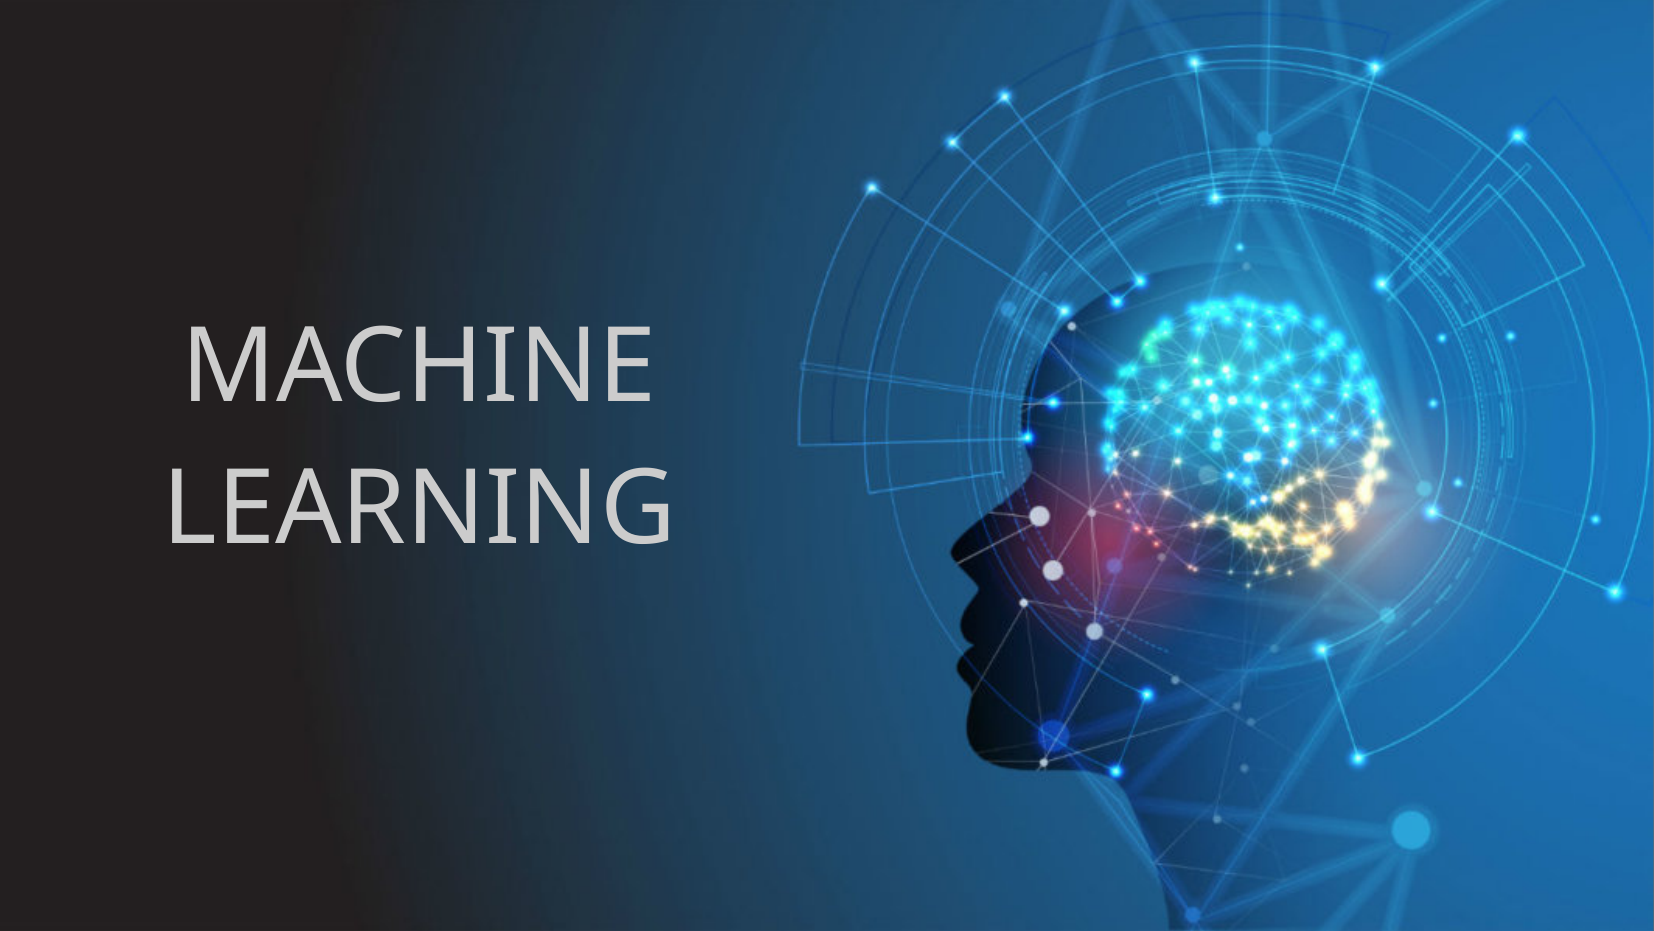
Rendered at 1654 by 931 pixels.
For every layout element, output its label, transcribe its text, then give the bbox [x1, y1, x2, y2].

title MACHINE LEARNING [70, 294, 768, 570]
picture [0, 0, 1654, 931]
